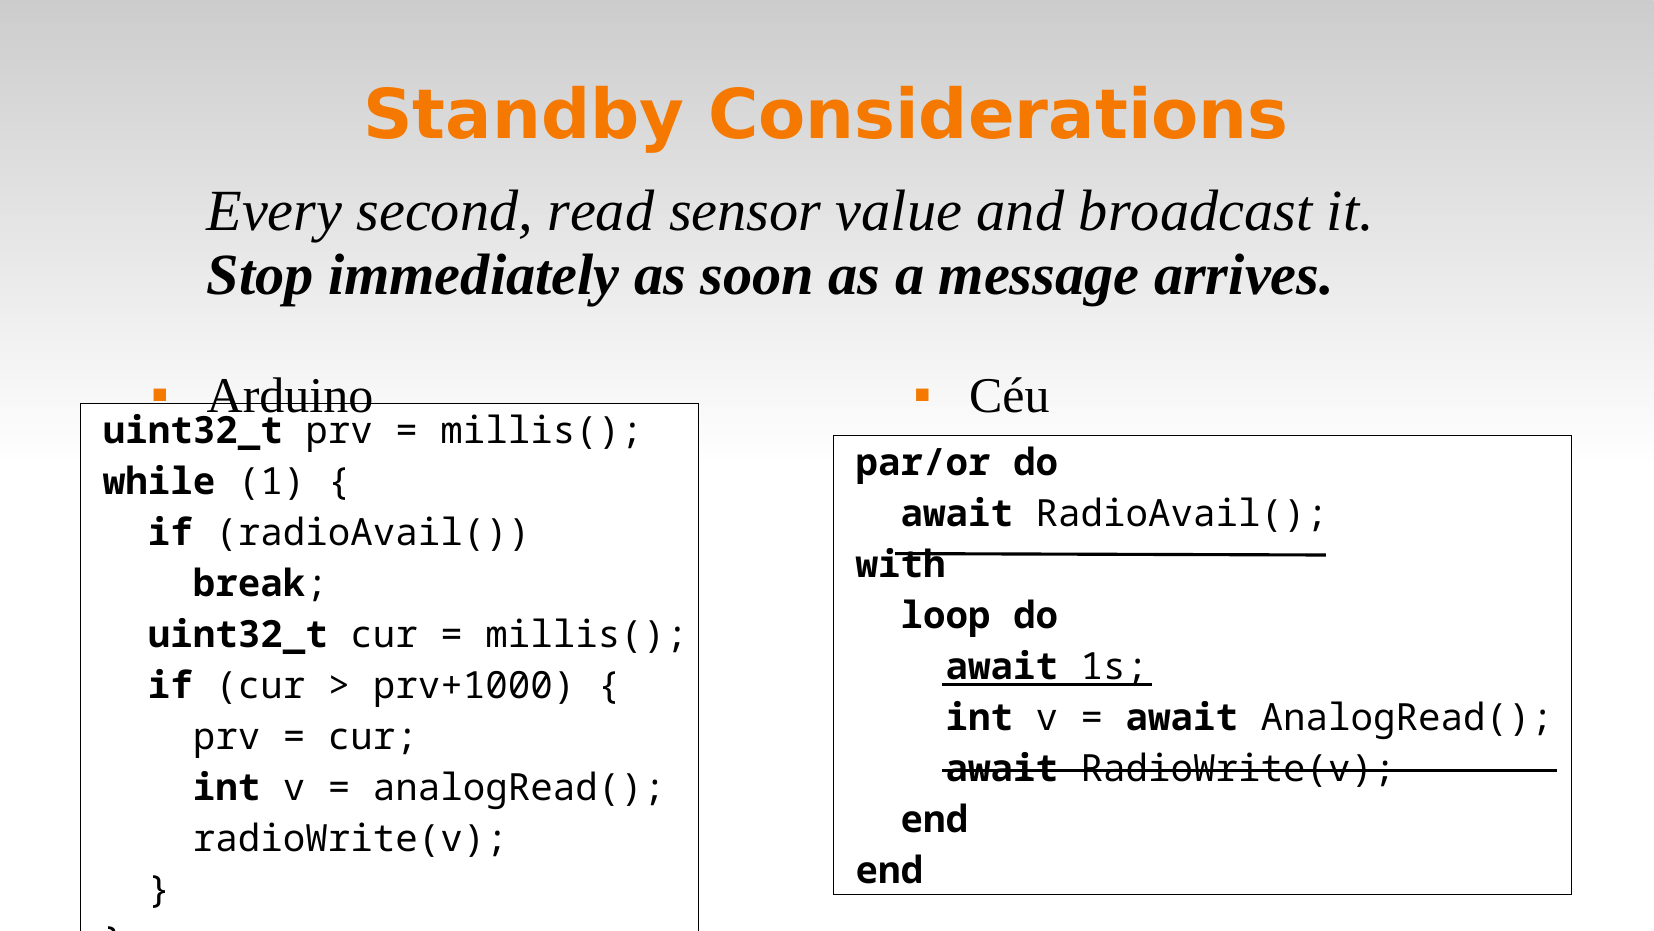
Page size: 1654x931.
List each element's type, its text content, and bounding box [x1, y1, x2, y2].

text_box par/or do await RadioAvail(); with loop do await 1s; int v = await AnalogRead(); await RadioWrite(v); end end [833, 469, 1572, 862]
text_box uint32_t prv = millis(); while (1) { if (radioAvail()) break; uint32_t cur = millis(); if (cur > prv+1000) { prv = cur; int v = analogRead(); radioWrite(v); } } [80, 444, 699, 924]
list Arduino [82, 368, 809, 851]
list Céu [845, 368, 1572, 840]
title Standby Considerations [82, 37, 1571, 193]
list Every second, read sensor value and broadcast it. Stop immediately as soon as a message arrives. [82, 177, 1538, 338]
